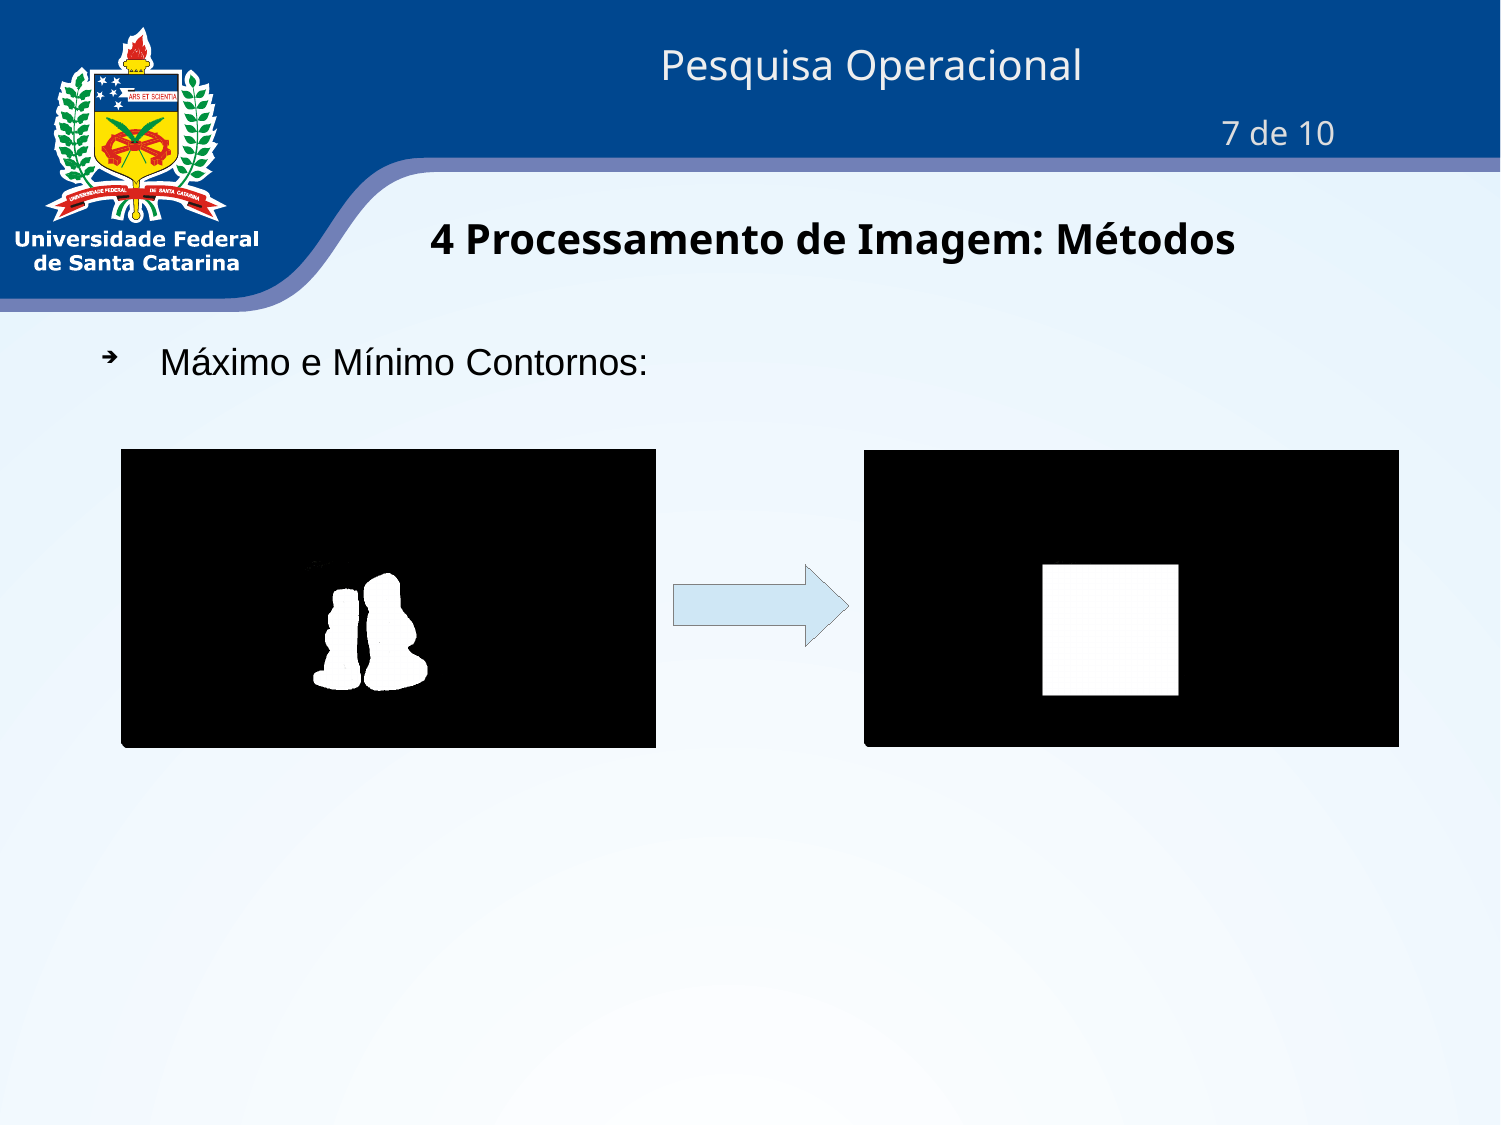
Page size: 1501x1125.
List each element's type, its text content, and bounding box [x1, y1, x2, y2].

picture [864, 450, 1399, 747]
list Máximo e Mínimo Contornos: [86, 330, 1395, 1073]
picture [121, 449, 656, 748]
text_box [673, 564, 849, 647]
title 4 Processamento de Imagem: Métodos [298, 204, 1368, 318]
